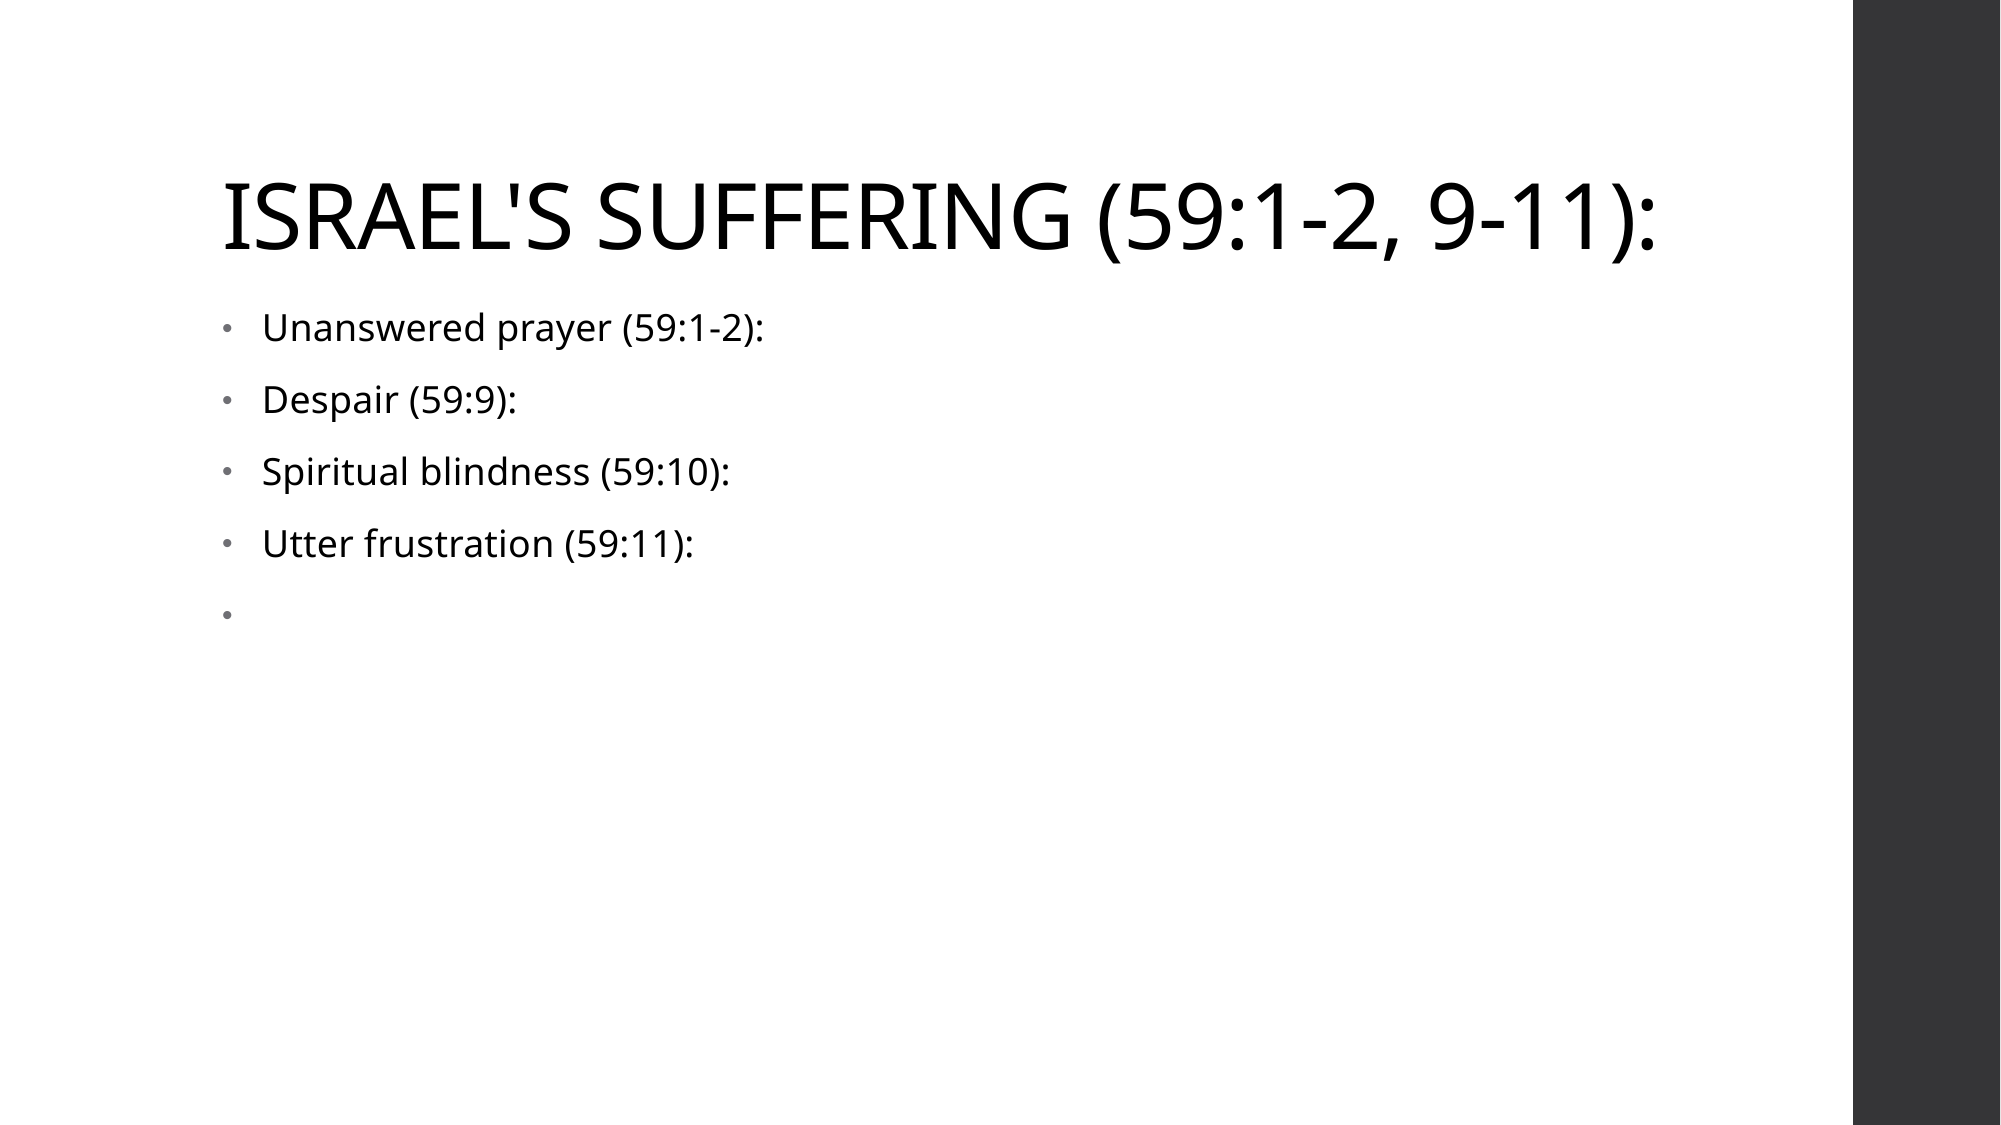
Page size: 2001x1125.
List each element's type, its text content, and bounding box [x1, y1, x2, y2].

title ISRAEL'S SUFFERING (59:1-2, 9-11): [206, 60, 1797, 278]
list Unanswered prayer (59:1-2): Despair (59:9): Spiritual blindness (59:10): Utter frustration (59:11): [206, 299, 1617, 1014]
